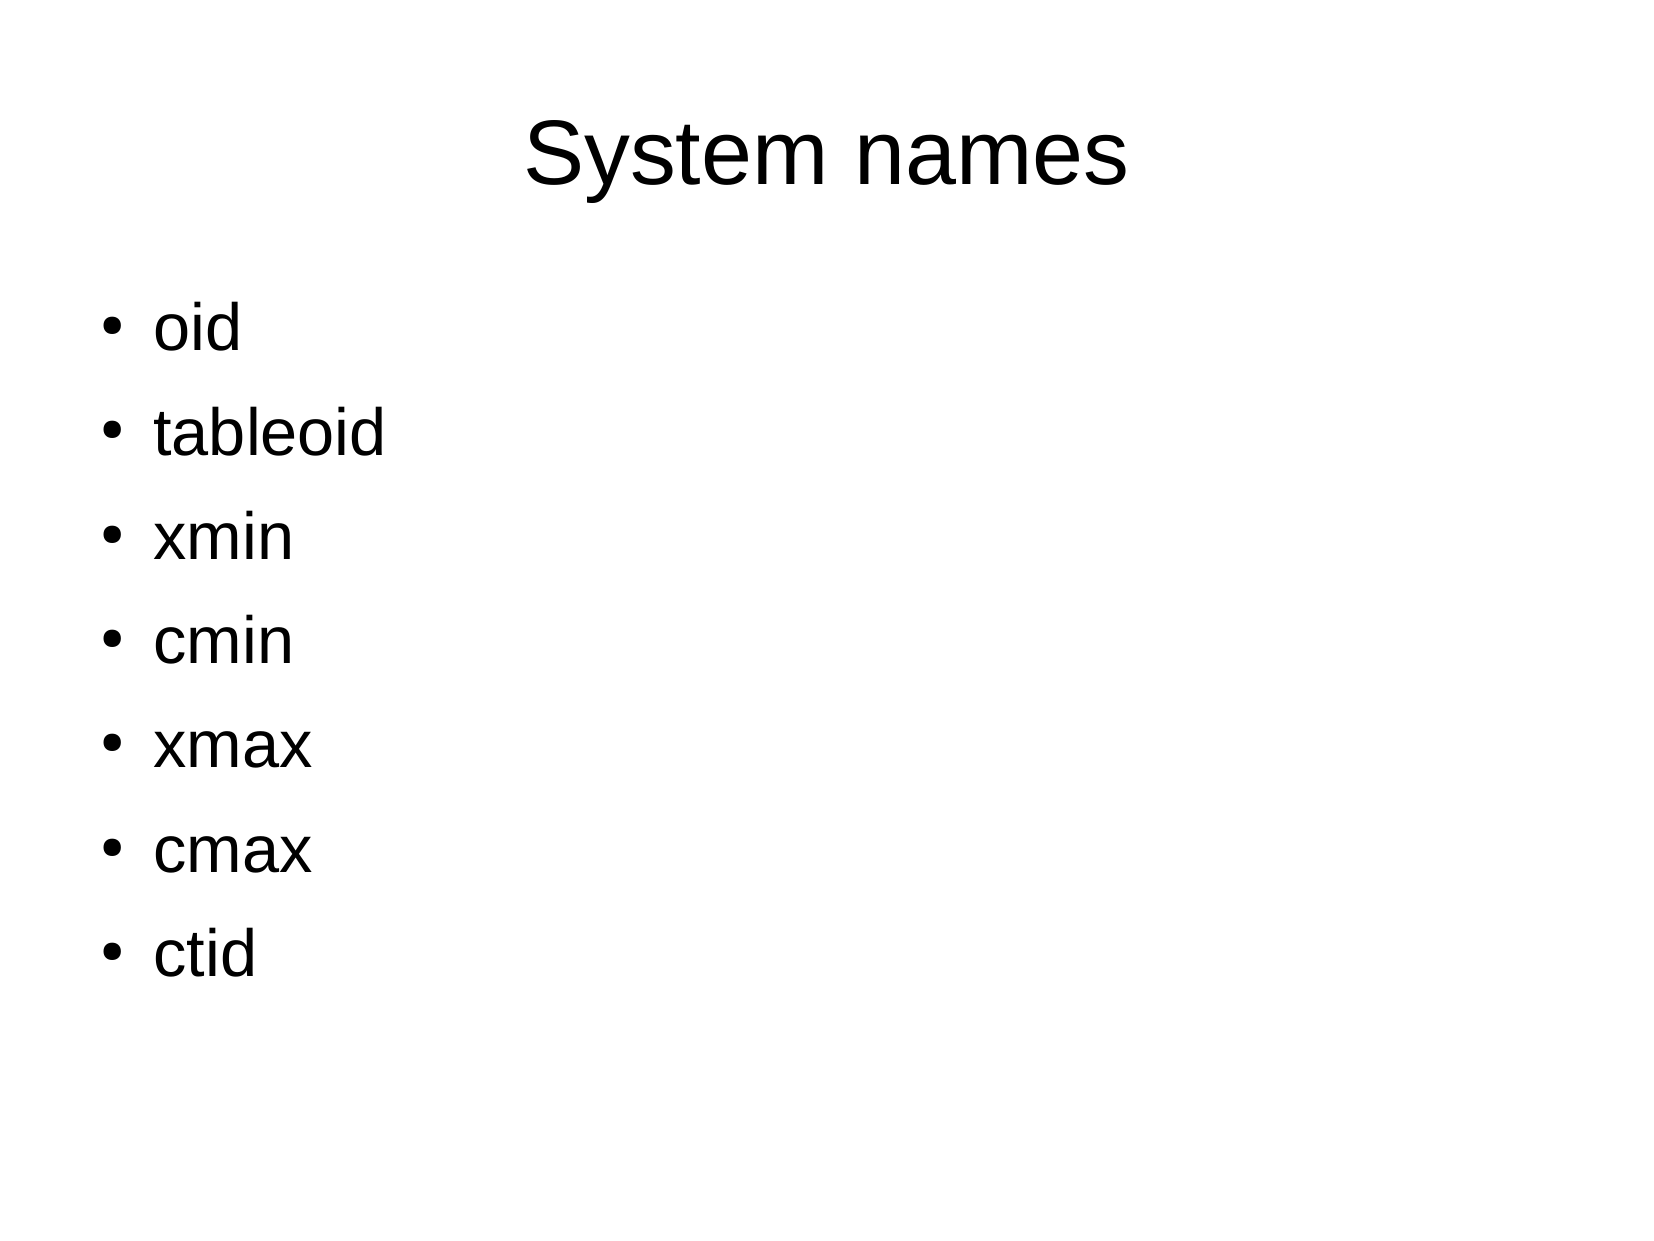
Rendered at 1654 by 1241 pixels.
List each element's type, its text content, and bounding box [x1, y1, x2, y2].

list oid tableoid xmin cmin xmax cmax ctid [82, 290, 1571, 1010]
title System names [82, 49, 1571, 257]
